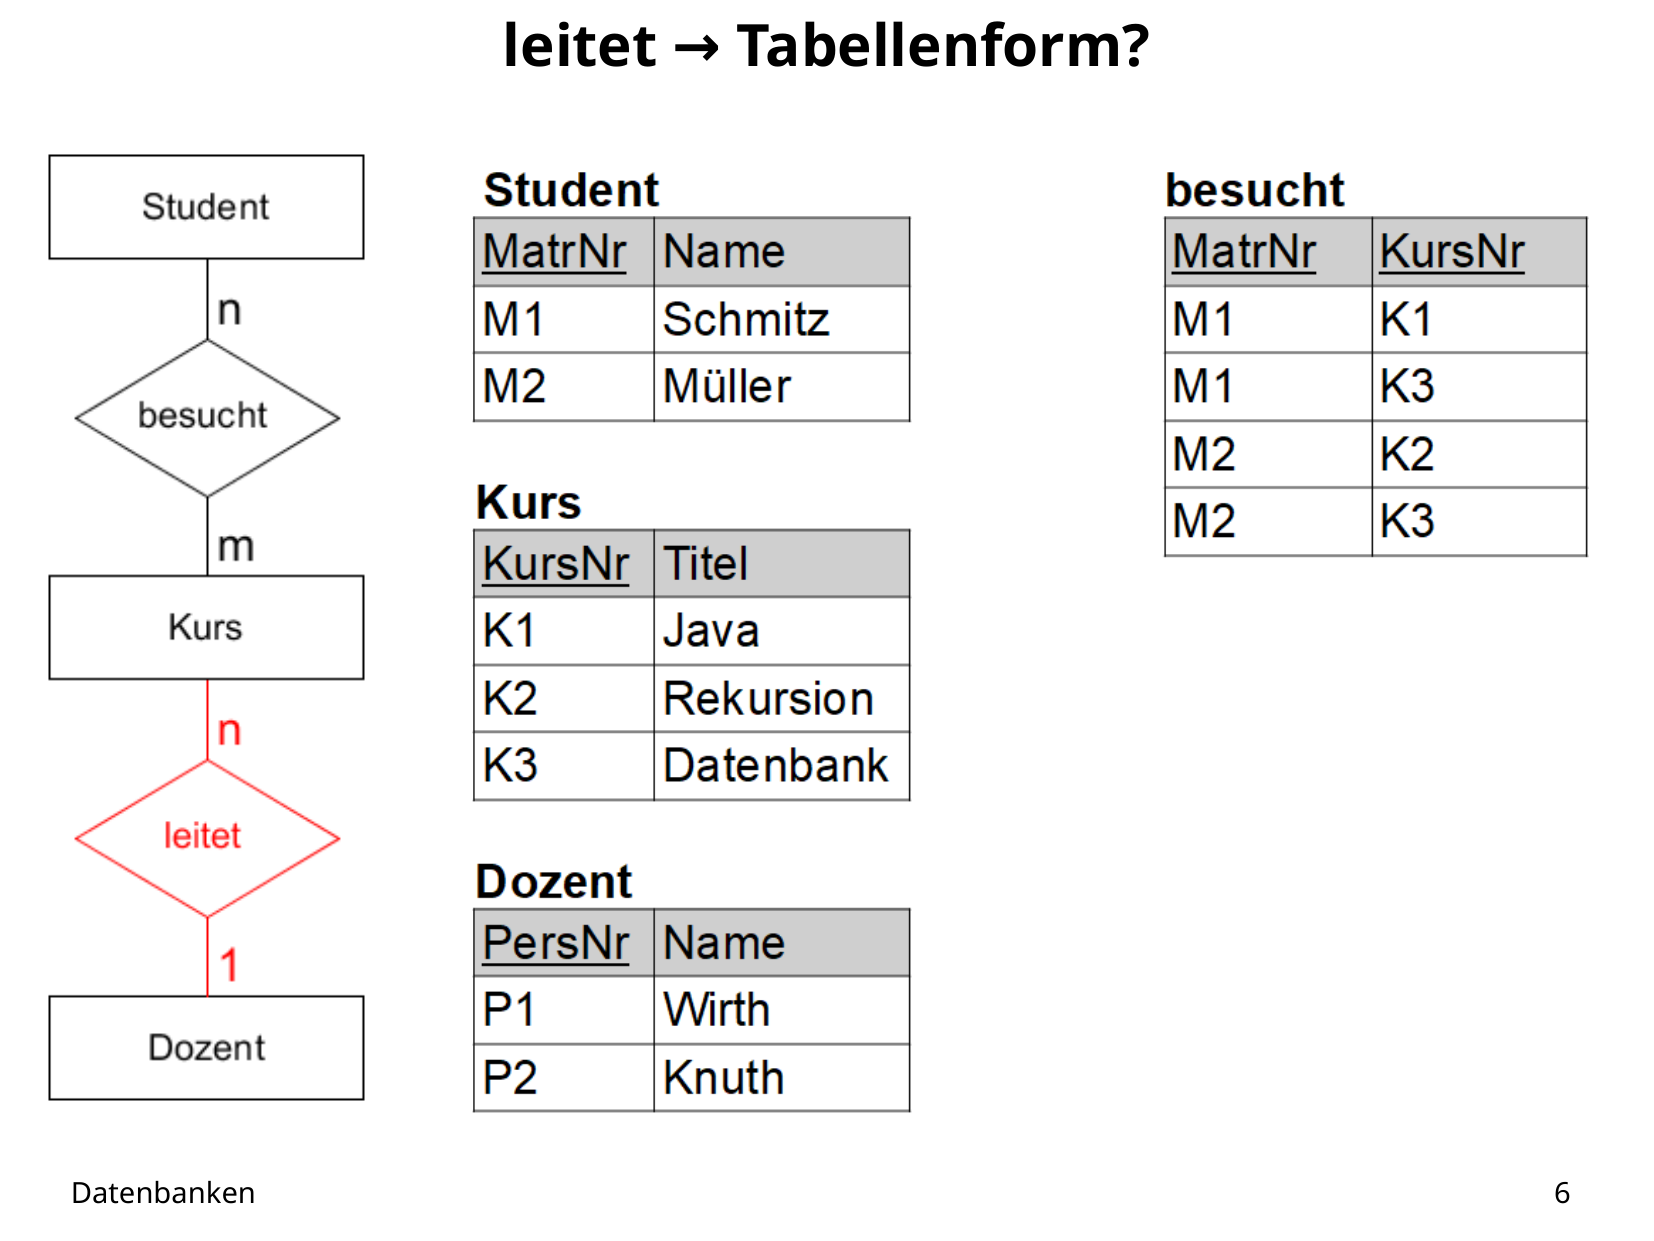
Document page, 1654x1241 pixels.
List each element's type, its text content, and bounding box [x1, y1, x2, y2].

picture [47, 153, 367, 1103]
title leitet → Tabellenform? [0, 5, 1654, 83]
picture [472, 171, 1589, 1114]
